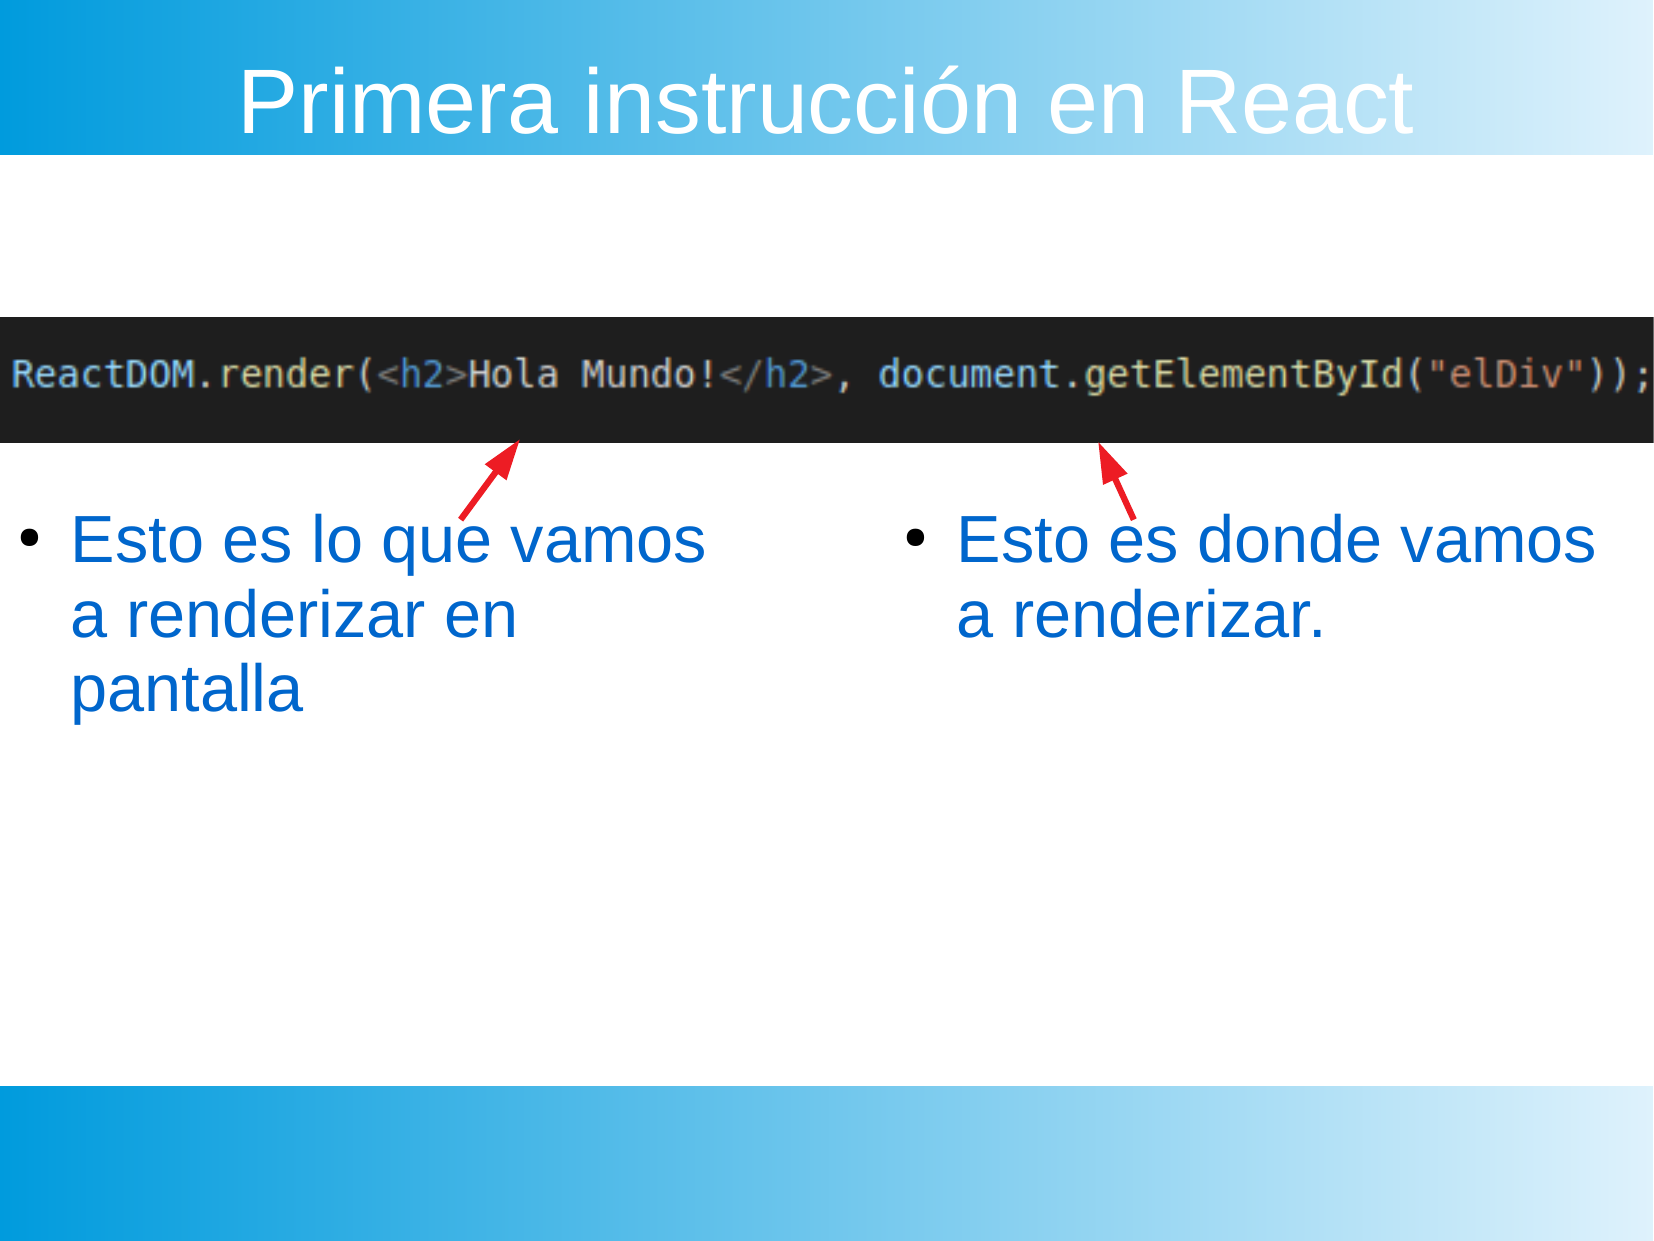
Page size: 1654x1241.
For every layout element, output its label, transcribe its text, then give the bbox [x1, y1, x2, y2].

list Esto es lo que vamos a renderizar en pantalla [0, 501, 756, 685]
picture [0, 317, 1654, 443]
title Primera instrucción en React [82, 49, 1571, 155]
list Esto es donde vamos a renderizar. [885, 502, 1642, 686]
